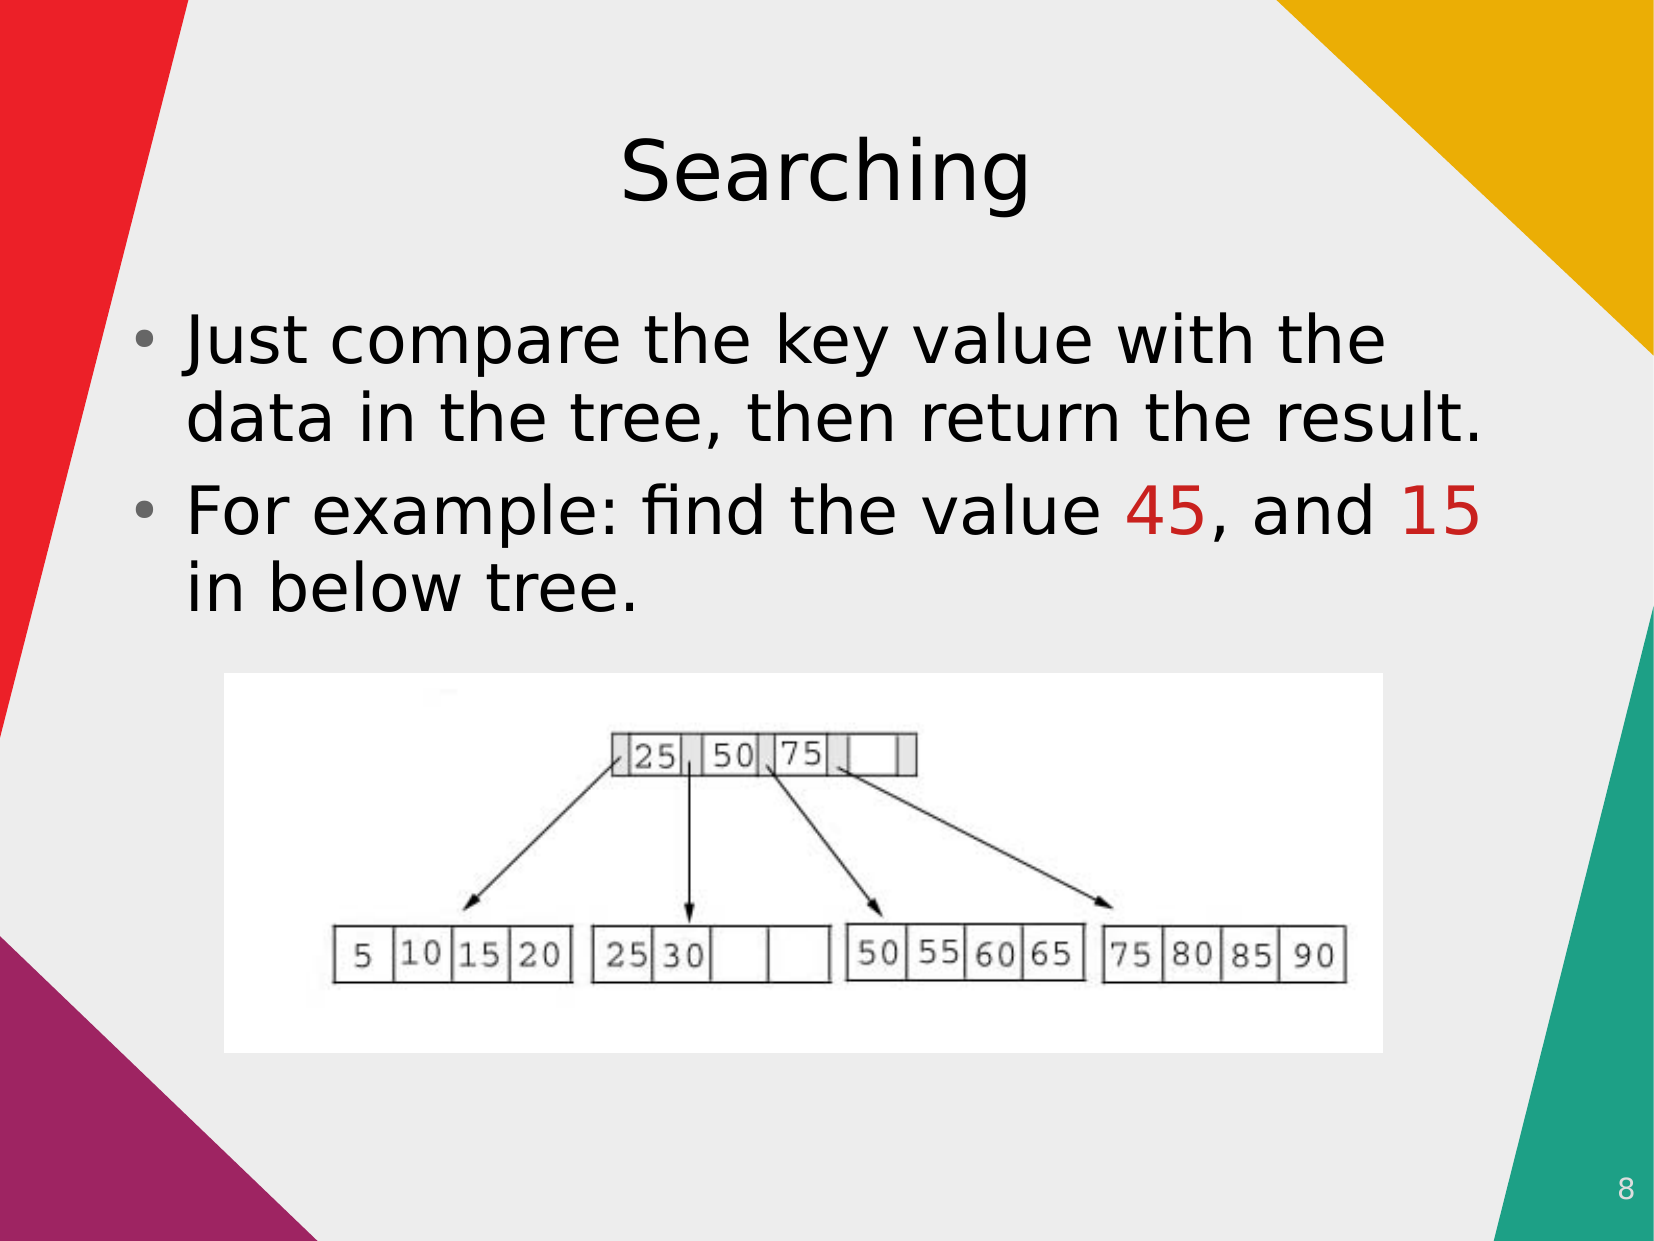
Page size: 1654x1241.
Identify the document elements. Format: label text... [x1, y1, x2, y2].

list Just compare the key value with the data in the tree, then return the result. For example: find the value 45, and 15 in below tree. [114, 302, 1539, 1033]
title Searching [114, 73, 1539, 271]
picture [224, 673, 1383, 1053]
